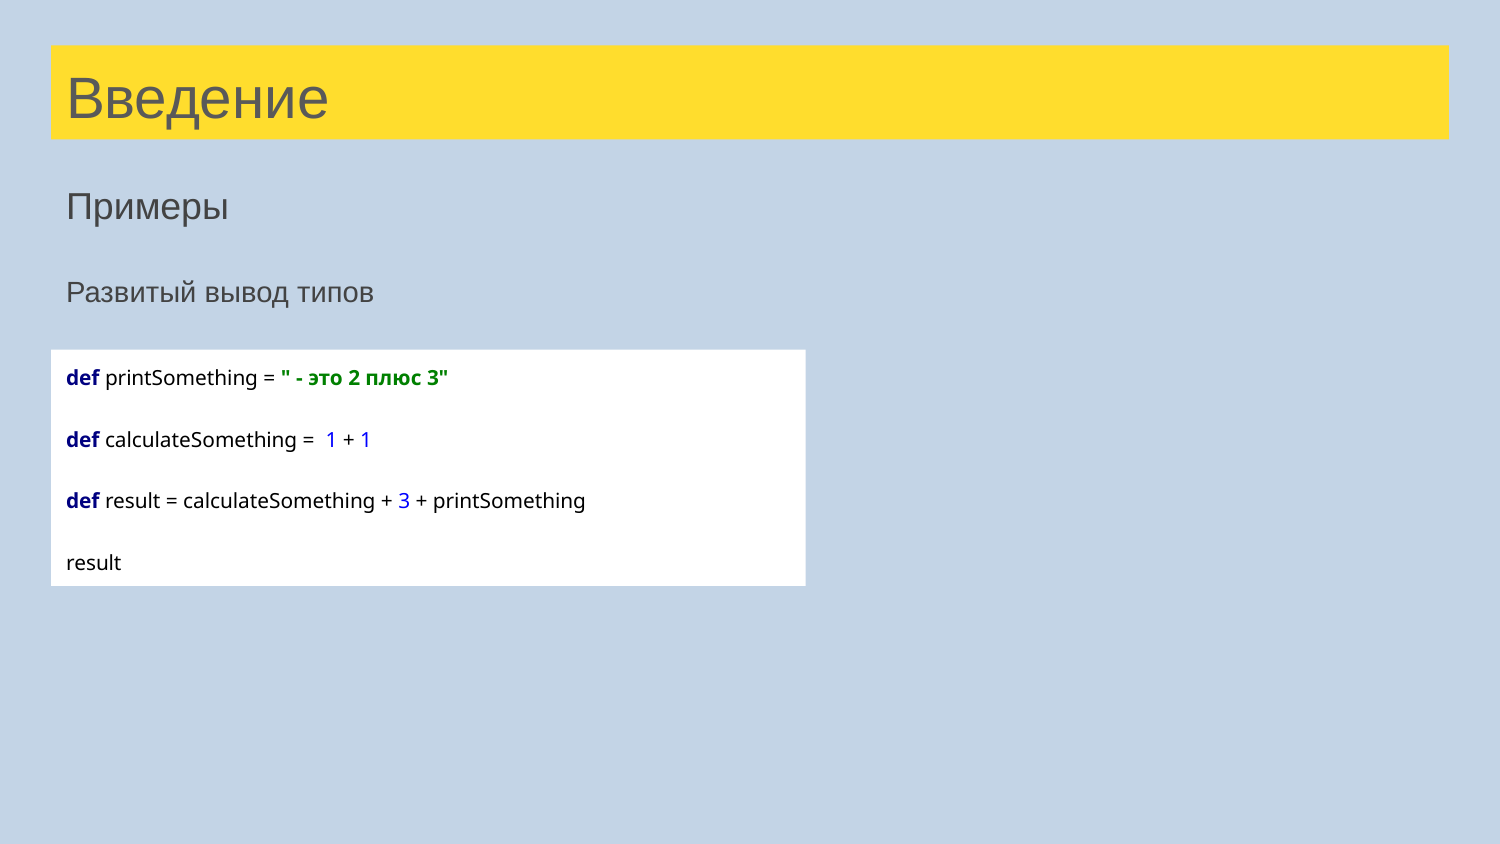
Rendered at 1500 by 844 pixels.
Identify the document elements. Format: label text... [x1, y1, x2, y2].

text_box Развитый вывод типов [51, 258, 790, 330]
text_box Примеры [51, 167, 662, 239]
text_box def printSomething = " - это 2 плюс 3" def calculateSomething = 1 + 1 def result = calculateSomething + 3 + printSomething result [51, 349, 806, 586]
title Введение [51, 45, 1449, 140]
